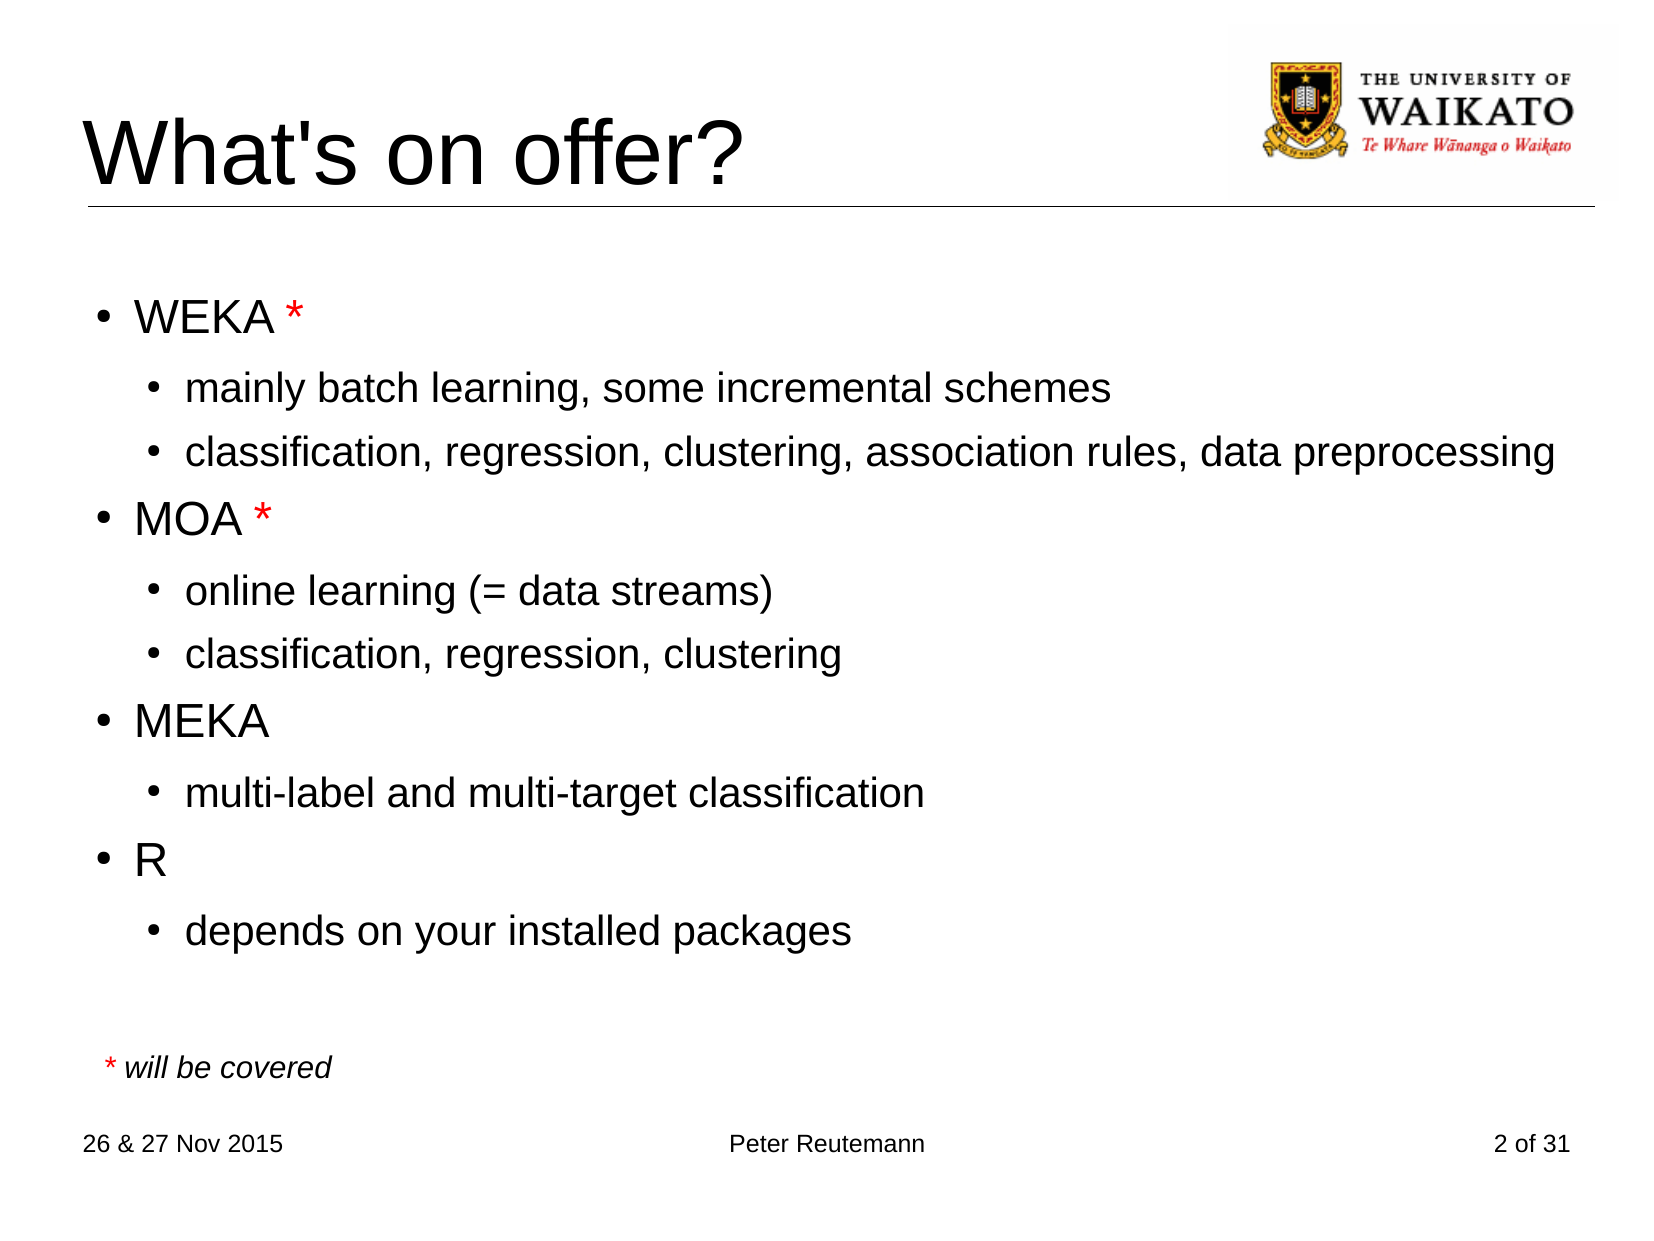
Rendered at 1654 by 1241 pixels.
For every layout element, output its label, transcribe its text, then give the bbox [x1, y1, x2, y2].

picture [1228, 24, 1619, 201]
title What's on offer? [82, 49, 1571, 257]
text_box * will be covered [88, 1042, 443, 1093]
list WEKA * mainly batch learning, some incremental schemes classification, regression, clustering, association rules, data preprocessing MOA * online learning (= data streams) classification, regression, clustering MEKA multi-label and multi-target classification R depends on your installed packages [82, 290, 1571, 1010]
